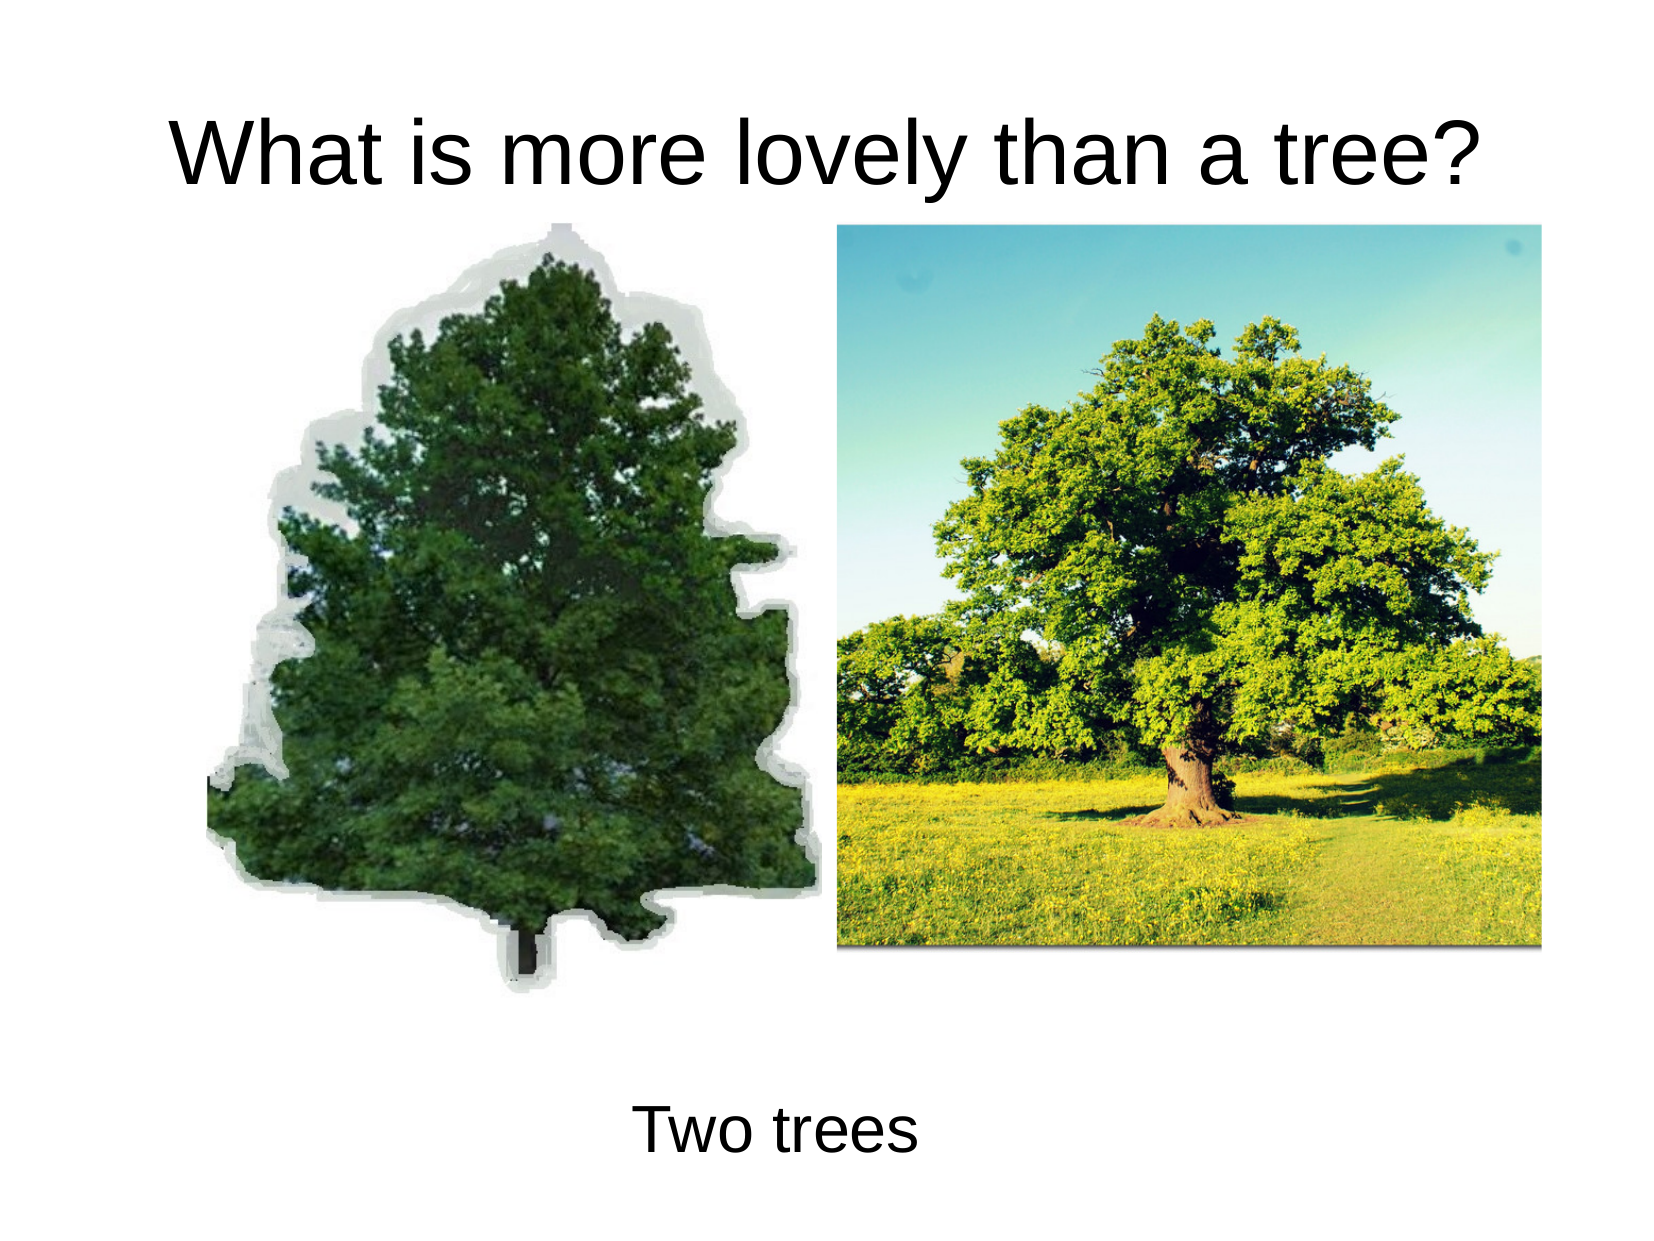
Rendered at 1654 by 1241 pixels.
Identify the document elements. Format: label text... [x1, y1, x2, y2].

picture [206, 222, 822, 1063]
picture [836, 221, 1542, 956]
list Two trees [354, 1092, 1211, 1187]
title What is more lovely than a tree? [82, 49, 1571, 257]
